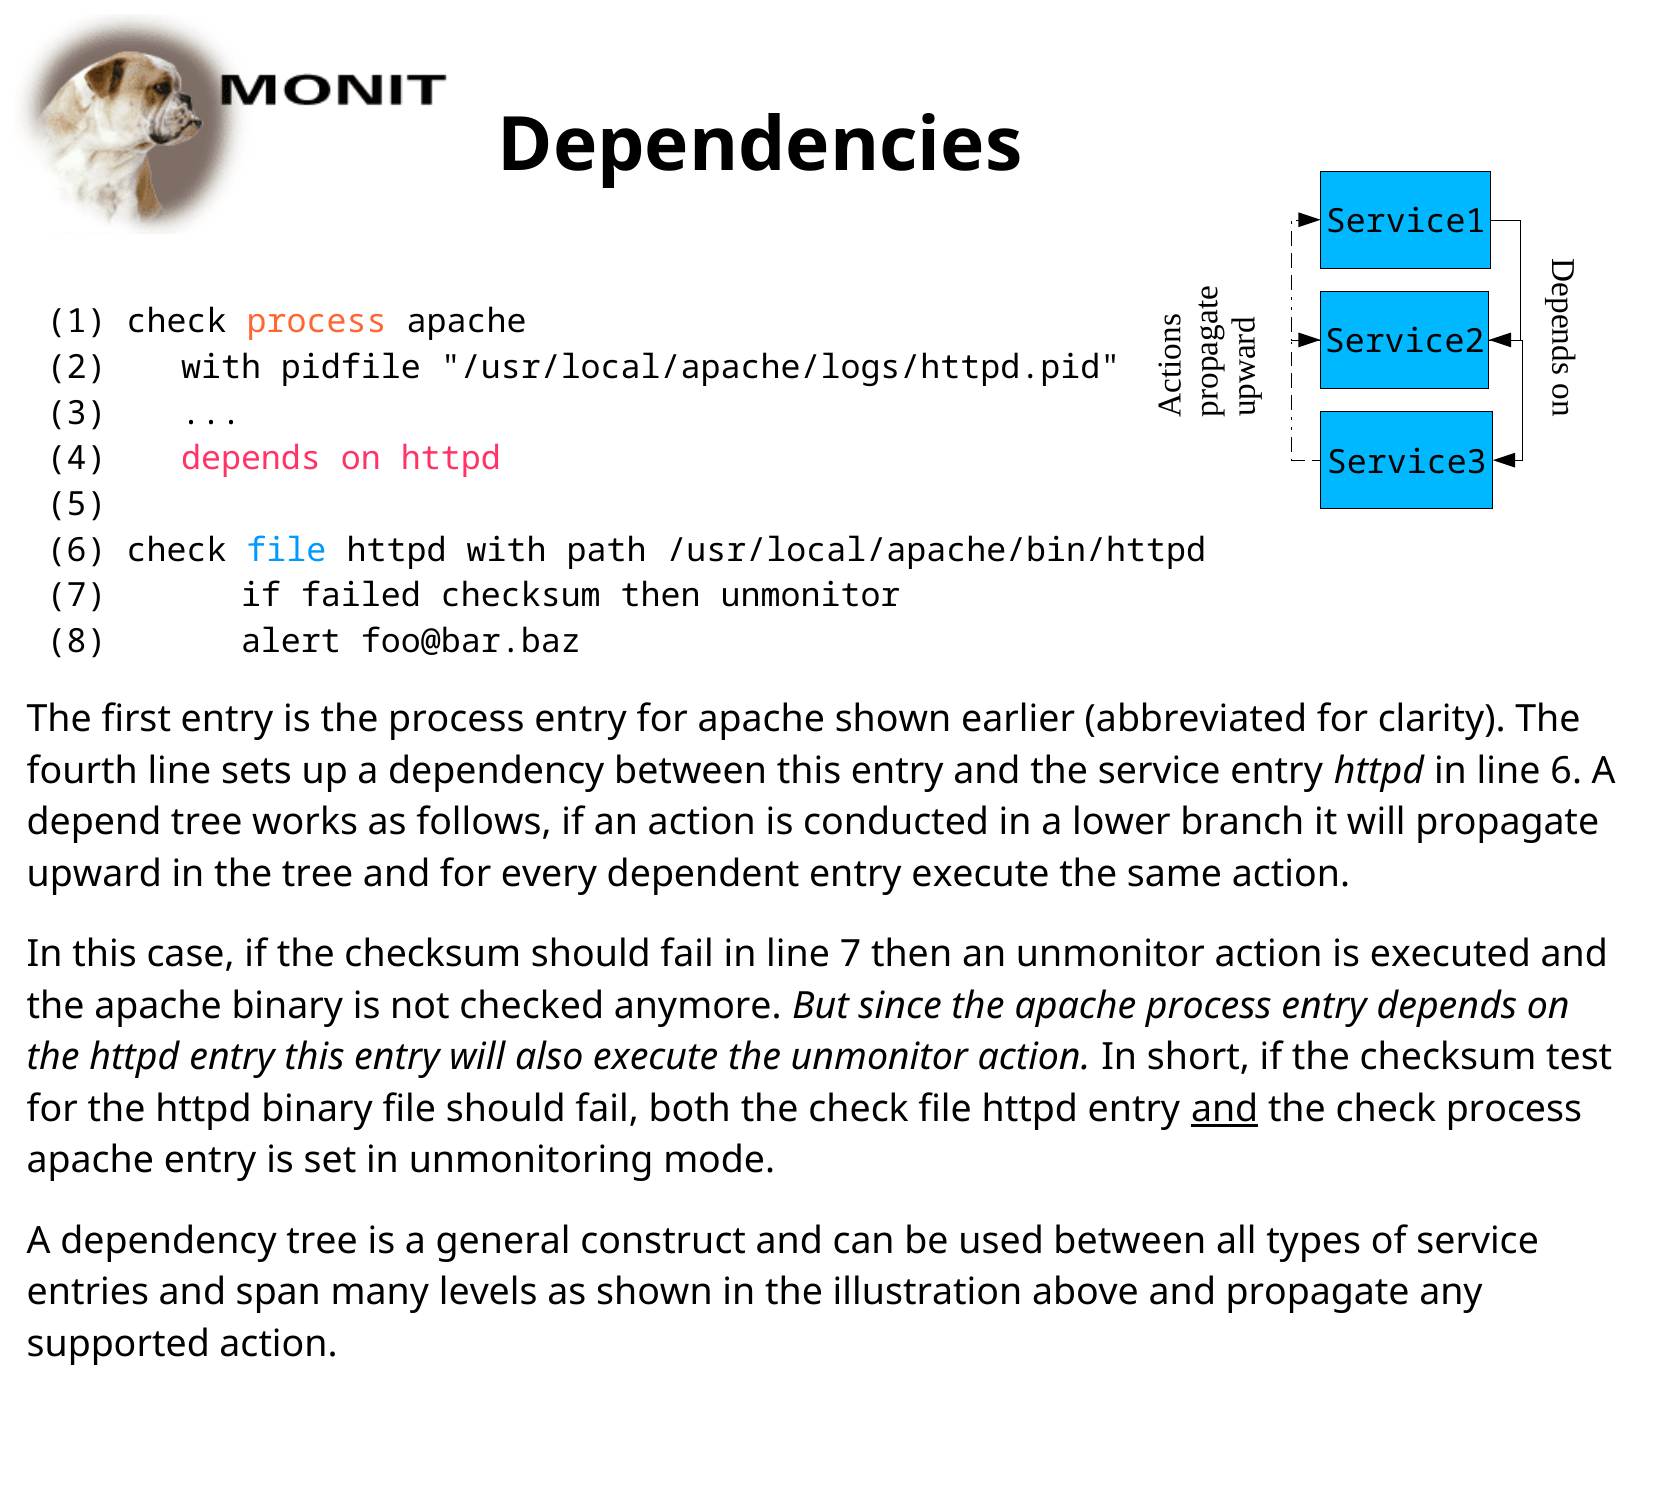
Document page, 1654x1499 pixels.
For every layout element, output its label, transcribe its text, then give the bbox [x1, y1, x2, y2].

text_box Service2 [1320, 291, 1489, 389]
text_box Service1 [1320, 171, 1491, 269]
picture [14, 14, 448, 234]
text_box Actions propagate upward [1150, 229, 1290, 418]
text_box Service3 [1320, 411, 1493, 509]
text_box Depends on [1539, 258, 1583, 452]
title Dependencies [503, 72, 1017, 210]
list (1) check process apache (2) with pidfile "/usr/local/apache/logs/httpd.pid" (3) ... (4) depends on httpd (5) (6) check file httpd with path /usr/local/apache/bin/httpd (7) if failed checksum then unmonitor (8) alert foo@bar.baz The first entry is the process entry for apache shown earlier (abbreviated for clarity). The fourth line sets up a dependency between this entry and the service entry httpd in line 6. A depend tree works as follows, if an action is conducted in a lower branch it will propagate upward in the tree and for every dependent entry execute the same action. In this case, if the checksum should fail in line 7 then an unmonitor action is executed and the apache binary is not checked anymore. But since the apache process entry depends on the httpd entry this entry will also execute the unmonitor action. In short, if the checksum test for the httpd binary file should fail, both the check file httpd entry and the check process apache entry is set in unmonitoring mode. A dependency tree is a general construct and can be used between all types of service entries and span many levels as shown in the illustration above and propagate any supported action. [26, 296, 1625, 1499]
